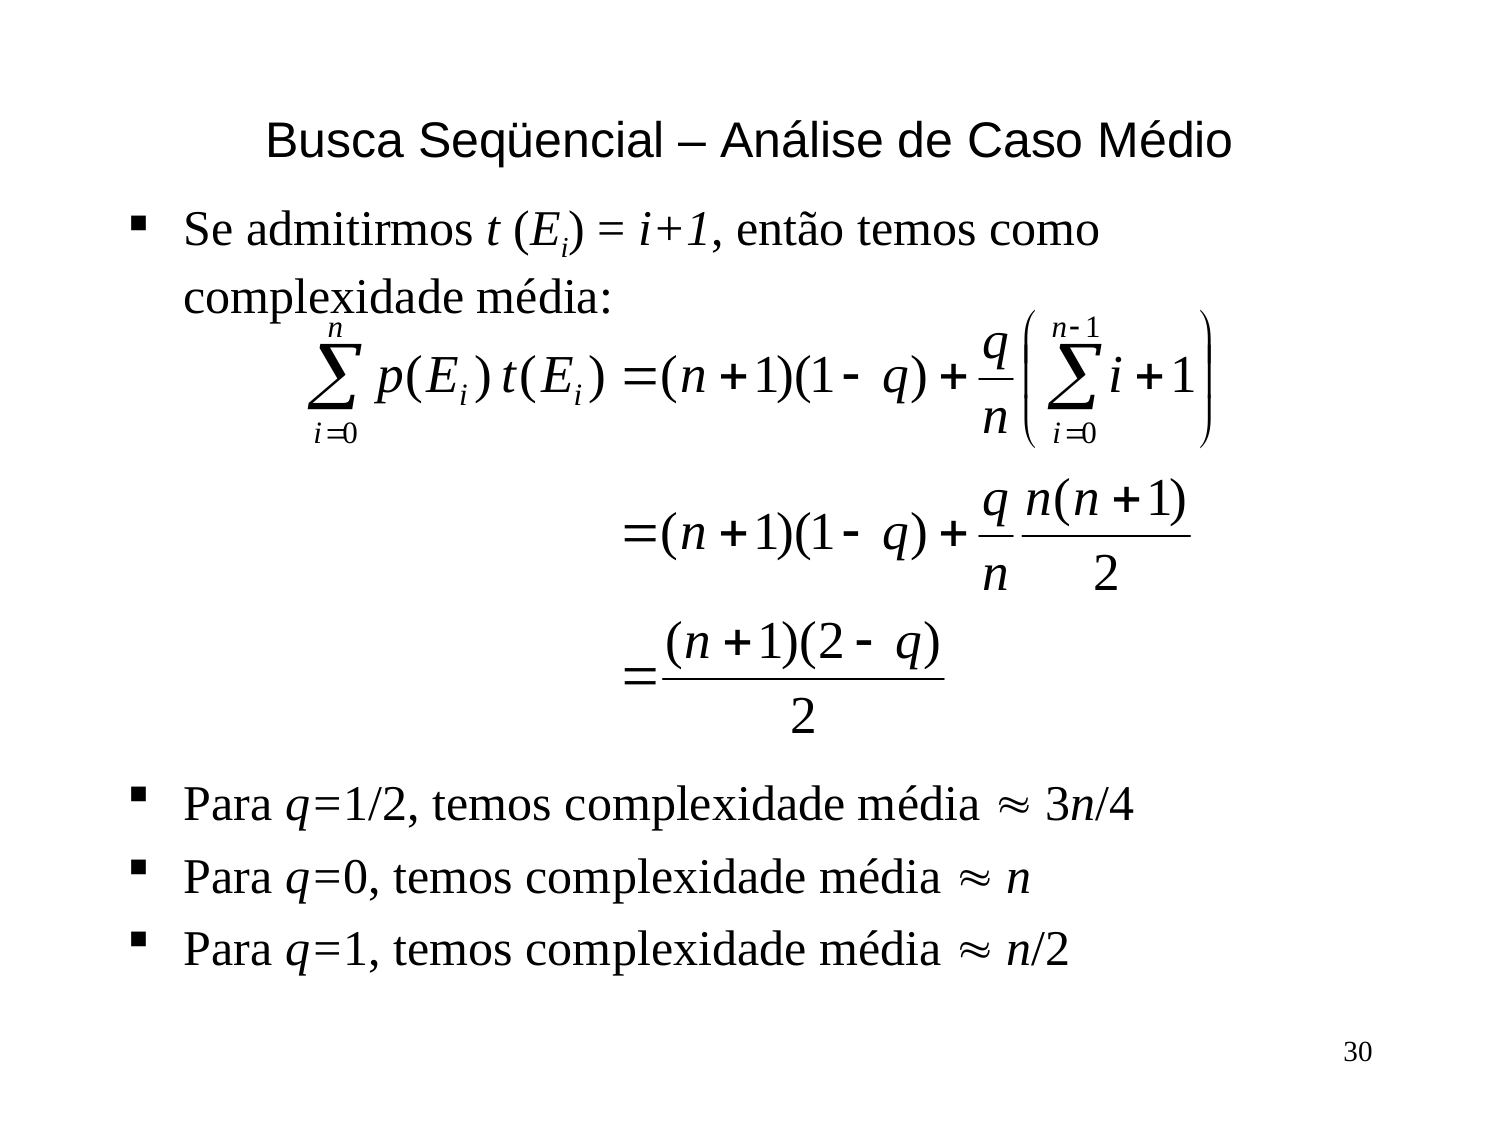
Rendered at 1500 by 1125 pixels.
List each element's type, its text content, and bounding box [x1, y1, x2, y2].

list Se admitirmos t (Ei) = i+1, então temos como complexidade média: Para q=1/2, temos complexidade média  3n/4 Para q=0, temos complexidade média  n Para q=1, temos complexidade média  n/2 [112, 187, 1388, 1000]
title Busca Seqüencial – Análise de Caso Médio [112, 99, 1388, 175]
chart [300, 299, 1226, 745]
